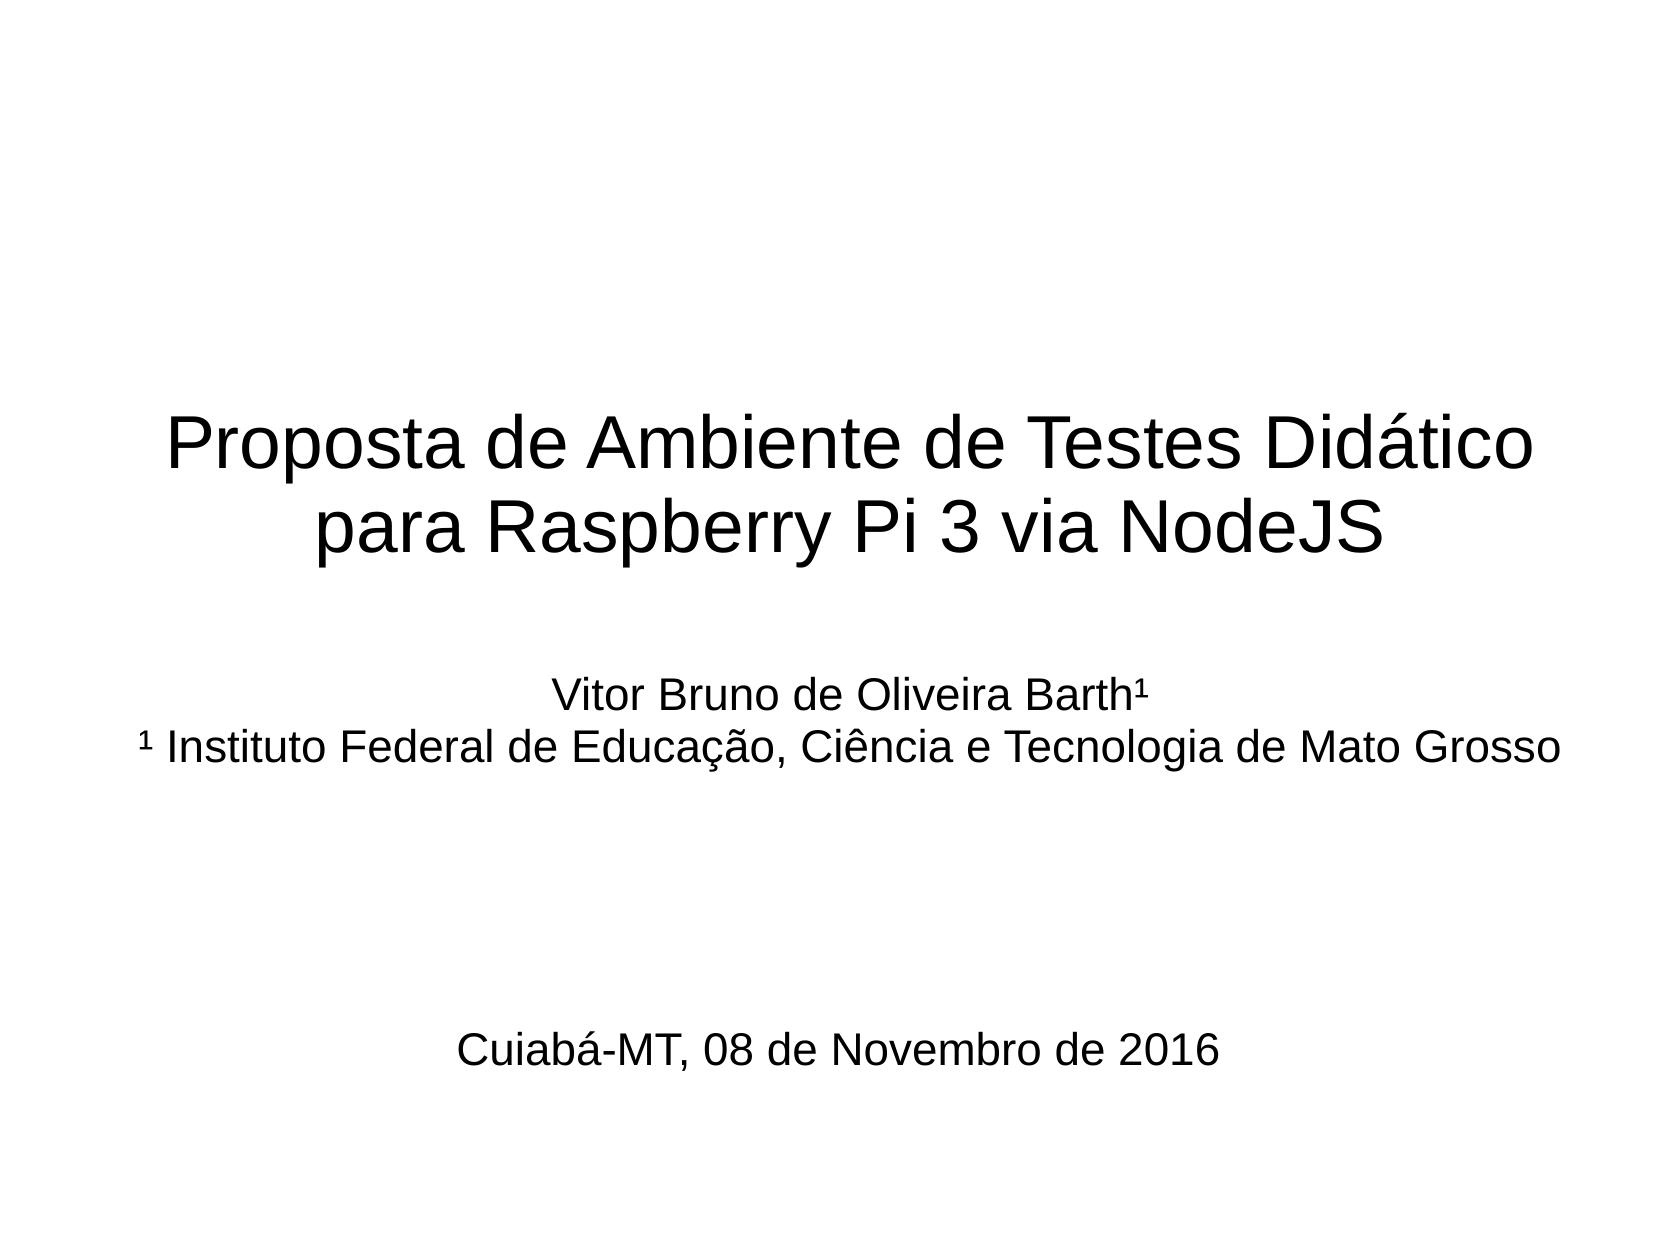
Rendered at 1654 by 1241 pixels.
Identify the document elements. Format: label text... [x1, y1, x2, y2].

subtitle Proposta de Ambiente de Testes Didático para Raspberry Pi 3 via NodeJS [106, 366, 1595, 602]
text_box Cuiabá-MT, 08 de Novembro de 2016 [94, 956, 1583, 1193]
text_box Vitor Bruno de Oliveira Barth¹ ¹ Instituto Federal de Educação, Ciência e Tecnologia de Mato Grosso [106, 602, 1595, 839]
